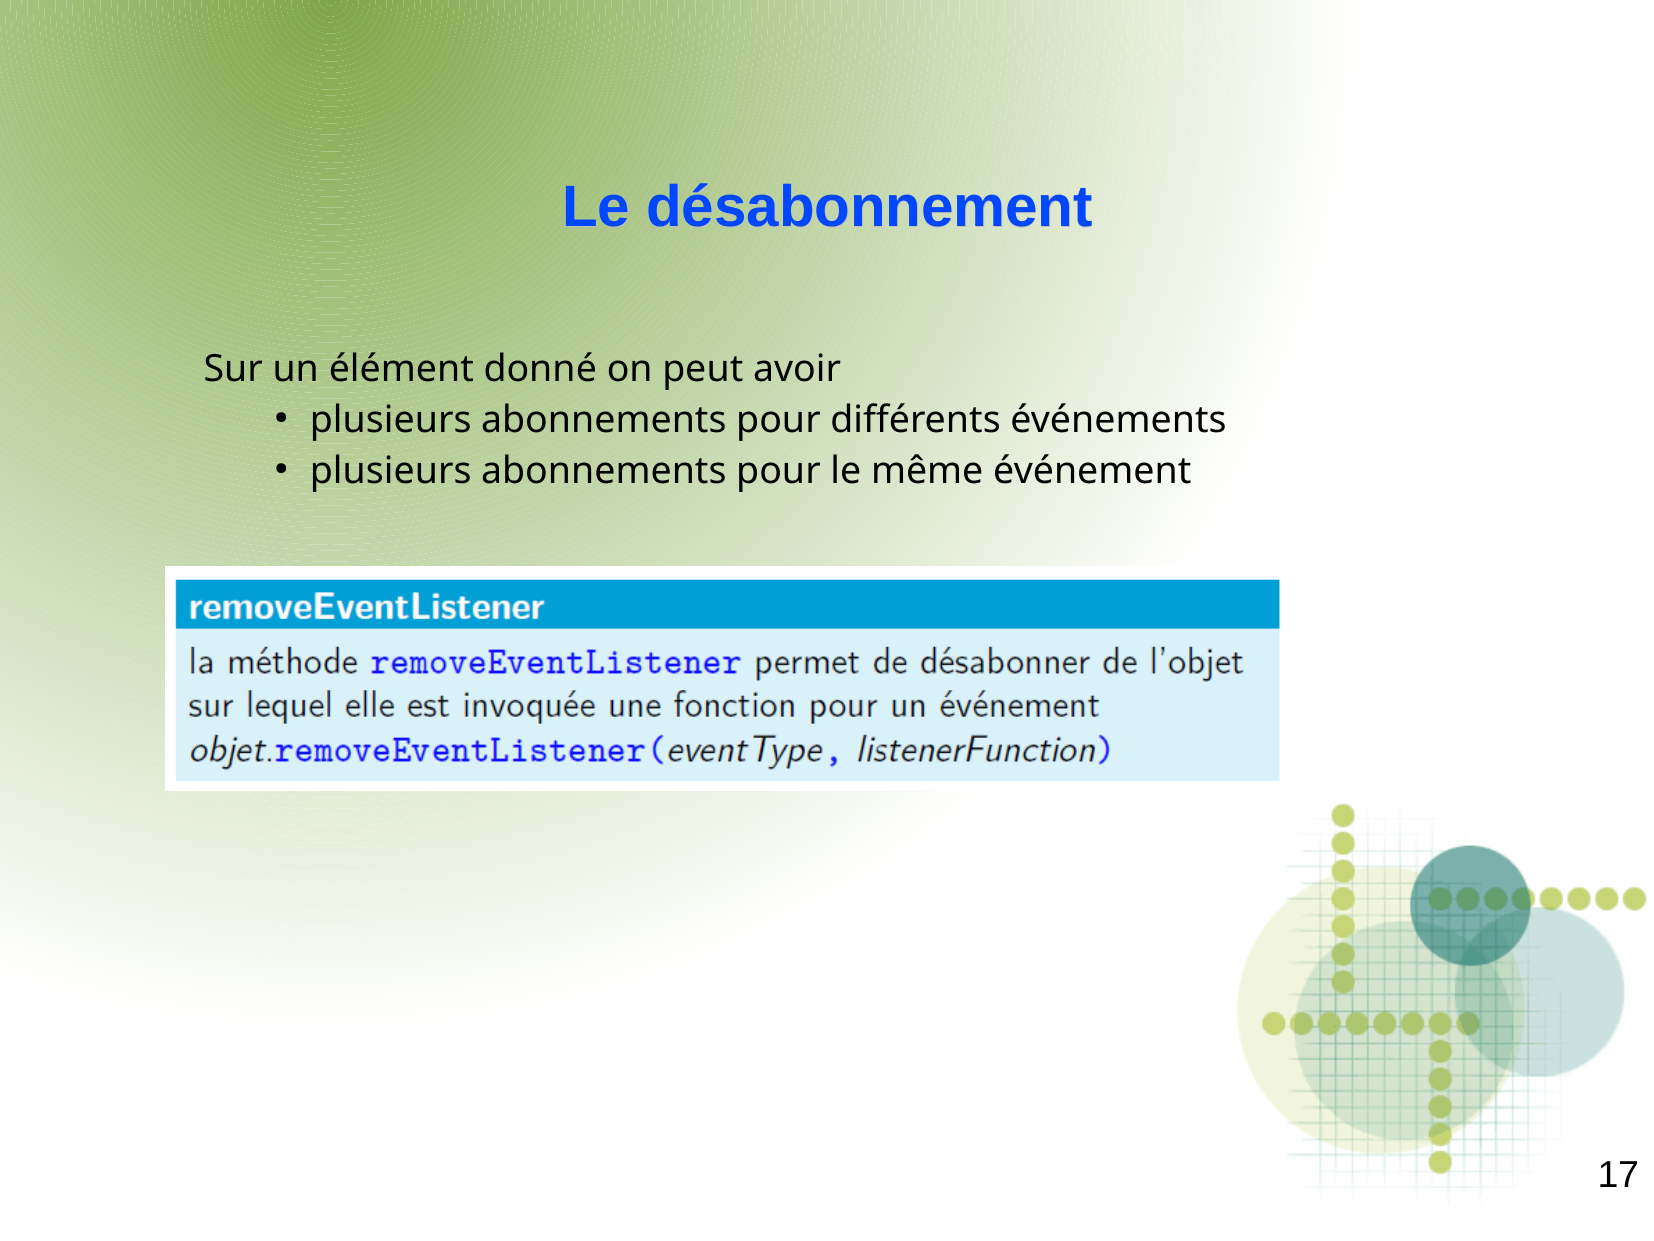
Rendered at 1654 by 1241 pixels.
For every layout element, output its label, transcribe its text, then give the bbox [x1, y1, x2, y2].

title Le désabonnement [121, 102, 1534, 310]
text_box <numéro> [1582, 1145, 1654, 1217]
picture [165, 566, 1288, 791]
picture [1224, 792, 1654, 1211]
text_box Sur un élément donné on peut avoir plusieurs abonnements pour différents événements plusieurs abonnements pour le même événement [188, 283, 1406, 532]
